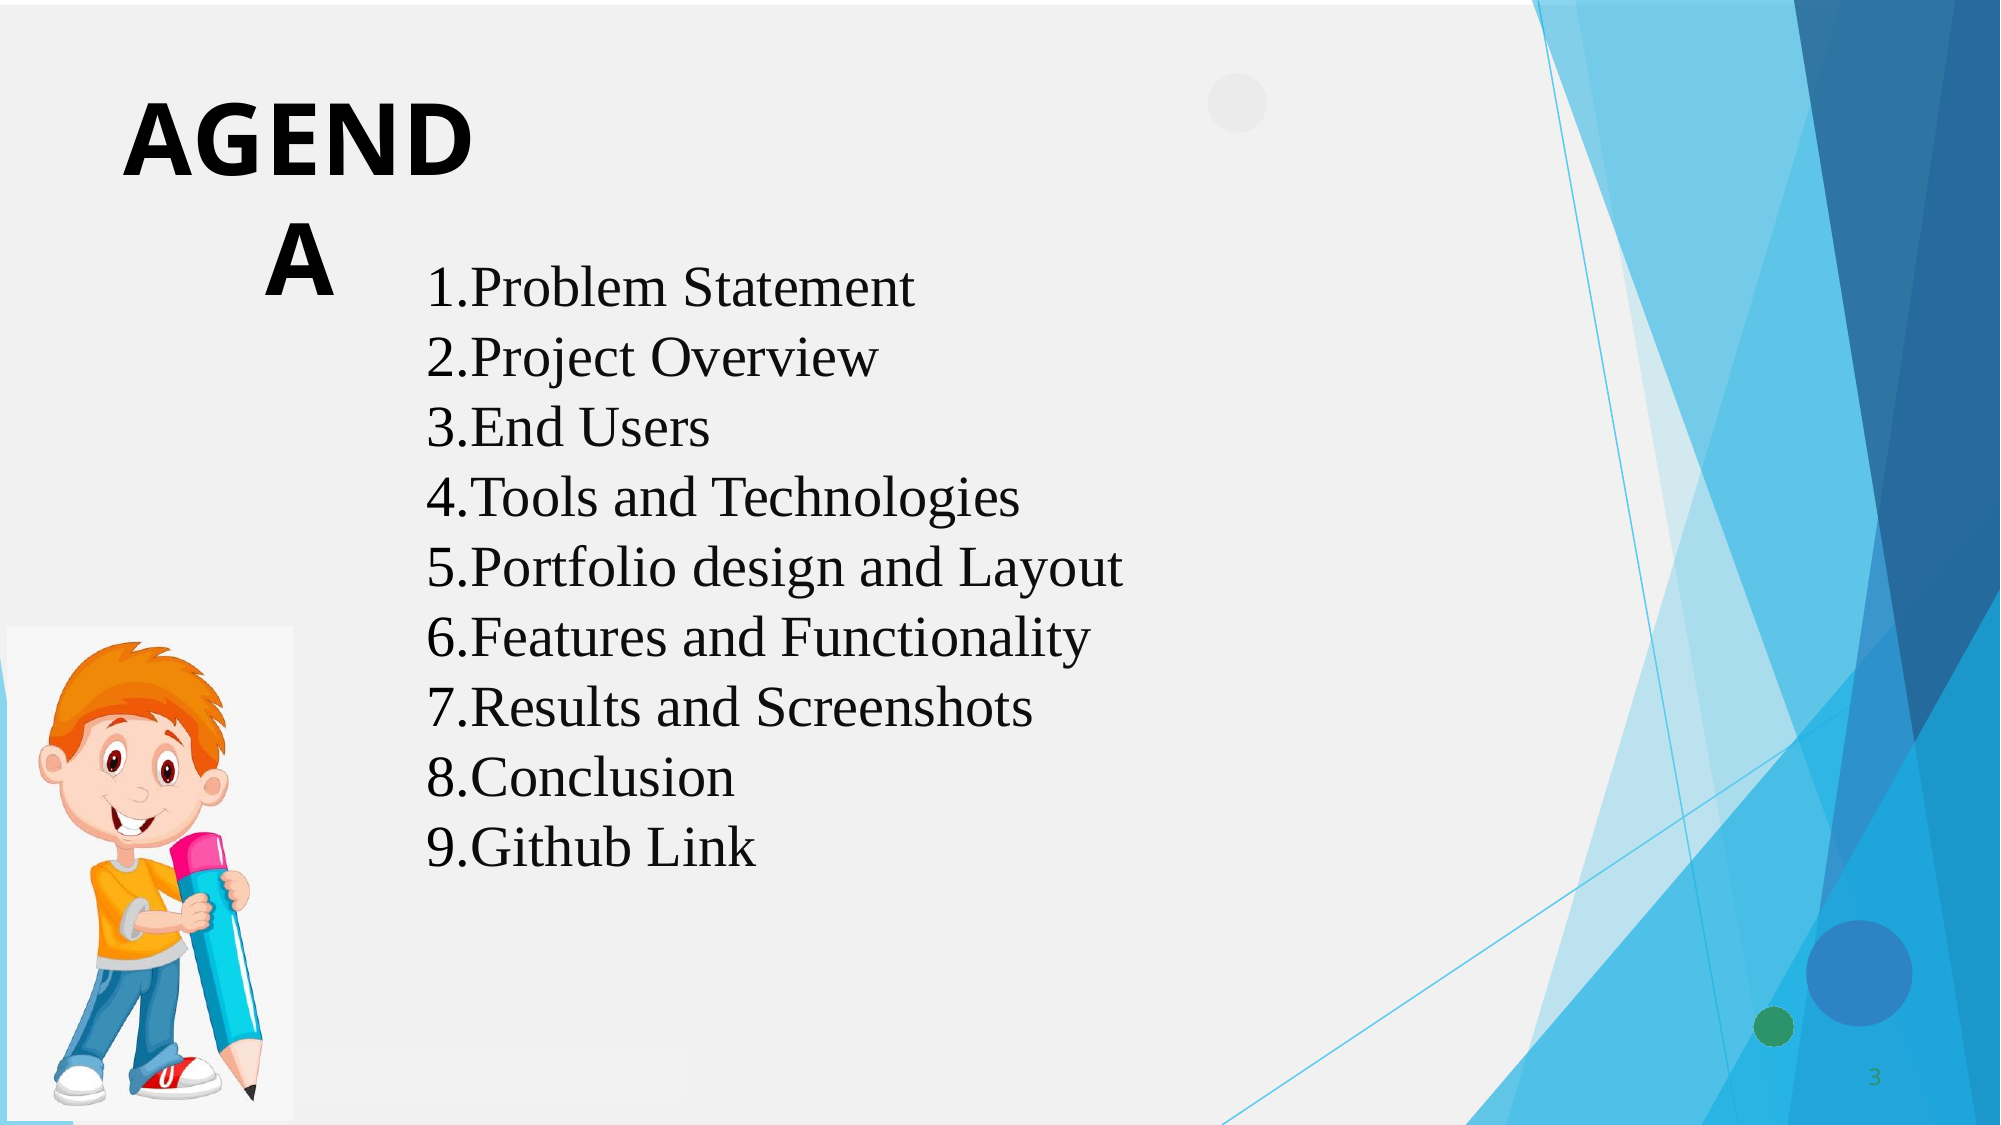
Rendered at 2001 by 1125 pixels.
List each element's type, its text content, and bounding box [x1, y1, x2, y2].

slide_number 3 [1862, 1061, 1888, 1094]
picture [7, 626, 685, 1121]
picture [1753, 1006, 1794, 1047]
title AGENDA [121, 73, 509, 198]
text_box Problem Statement Project Overview End Users Tools and Technologies Portfolio design and Layout Features and Functionality Results and Screenshots Conclusion Github Link [411, 170, 1237, 964]
text_box [0, 0, 2000, 1125]
